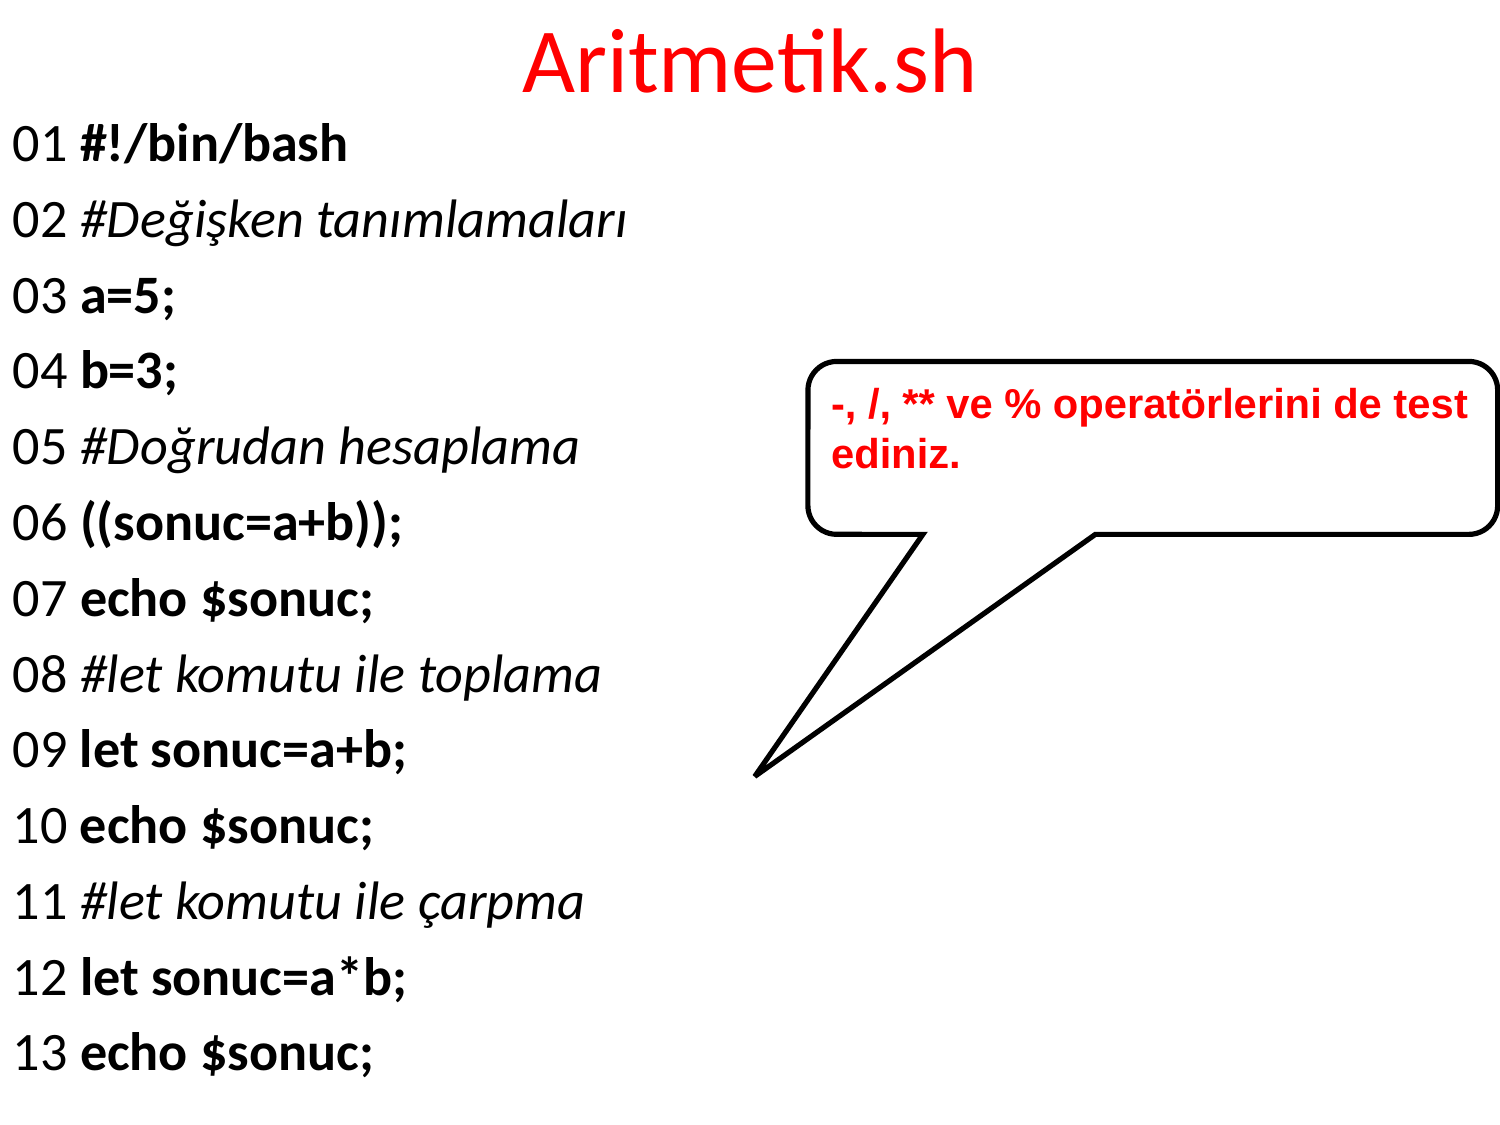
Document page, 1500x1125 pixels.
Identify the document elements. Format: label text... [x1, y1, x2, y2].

text_box -, /, ** ve % operatörlerini de test ediniz. [754, 361, 1498, 777]
title Aritmetik.sh [0, 0, 1500, 113]
list 01 #!/bin/bash 02 #Değişken tanımlamaları 03 a=5; 04 b=3; 05 #Doğrudan hesaplama 06 ((sonuc=a+b)); 07 echo $sonuc; 08 #let komutu ile toplama 09 let sonuc=a+b; 10 echo $sonuc; 11 #let komutu ile çarpma 12 let sonuc=a*b; 13 echo $sonuc; [0, 99, 1498, 1125]
